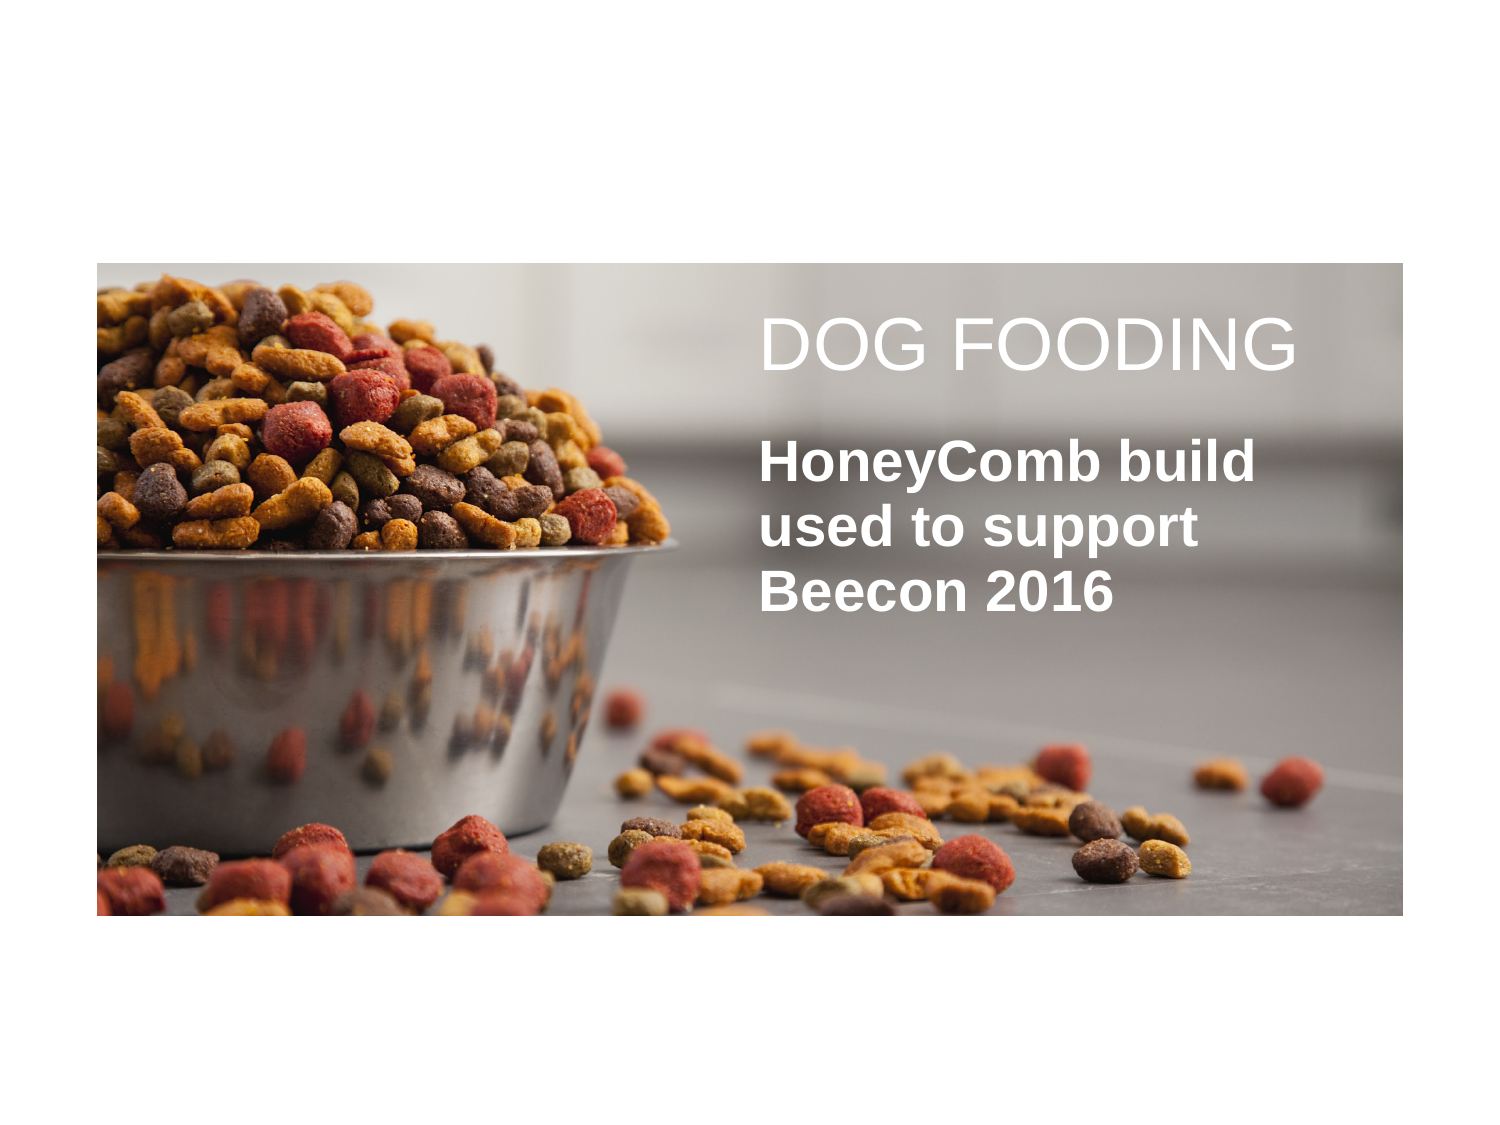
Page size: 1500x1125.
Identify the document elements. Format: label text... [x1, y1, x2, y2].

text_box DOG FOODING HoneyComb build used to support Beecon 2016 [744, 295, 1359, 632]
picture [97, 263, 1403, 916]
